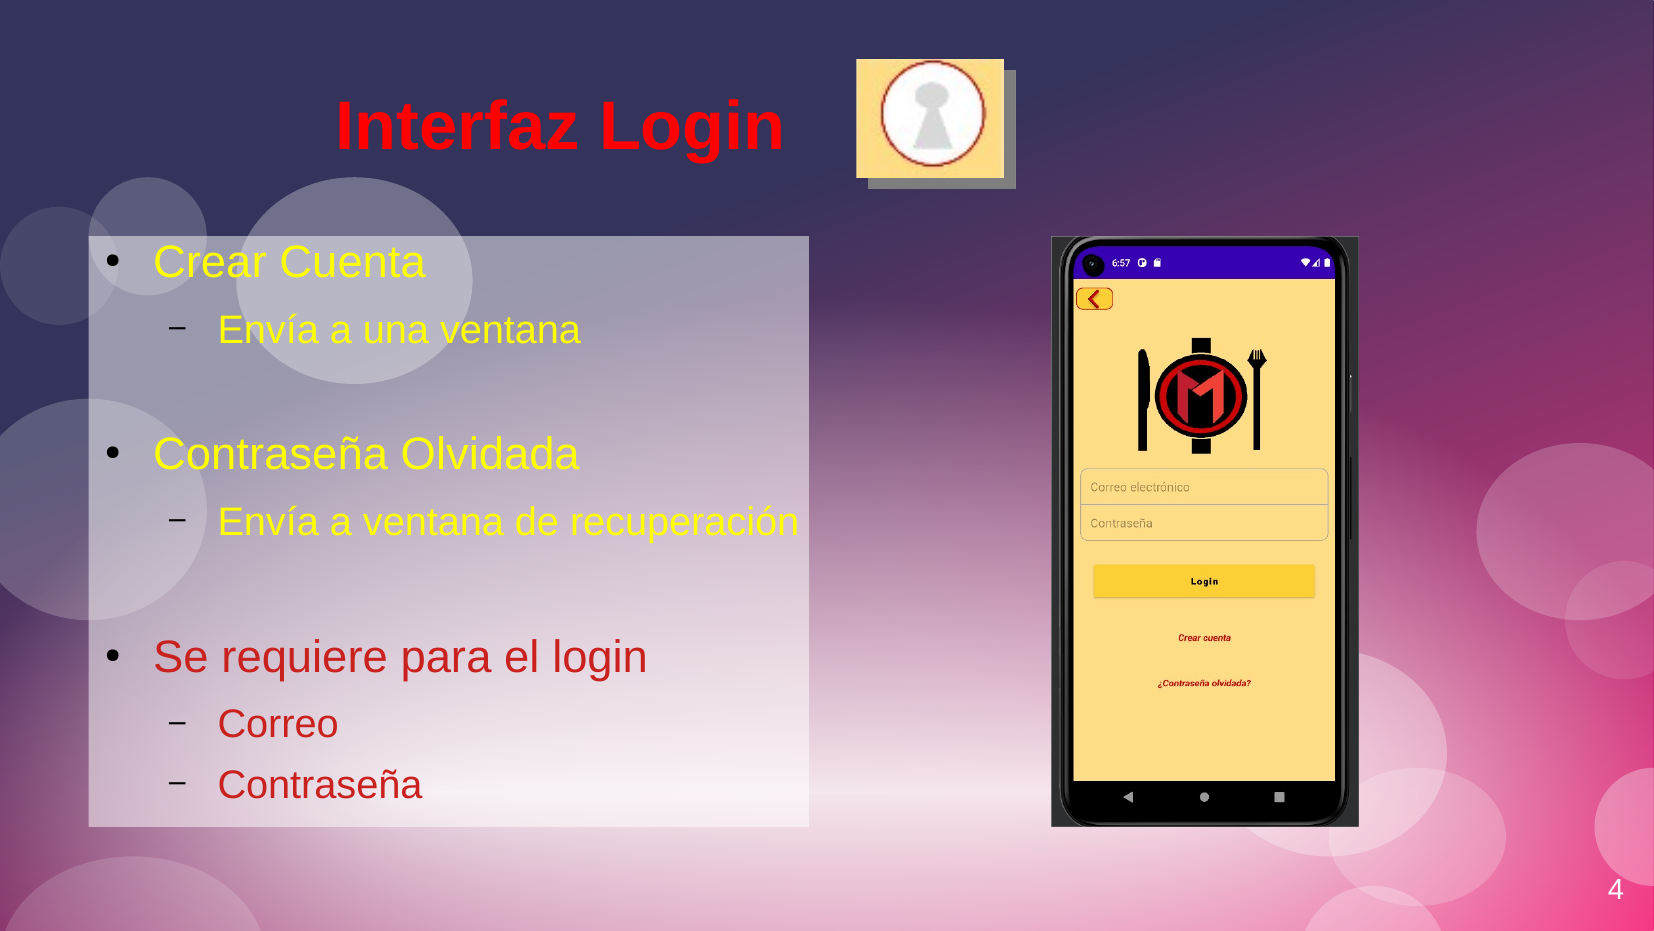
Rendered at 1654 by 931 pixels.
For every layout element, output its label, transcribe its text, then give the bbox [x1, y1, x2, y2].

picture [1051, 236, 1359, 827]
list Crear Cuenta Envía a una ventana Contraseña Olvidada Envía a ventana de recuperación Se requiere para el login Correo Contraseña [88, 236, 809, 827]
title Interfaz Login [0, 44, 1300, 207]
picture [856, 59, 1004, 178]
